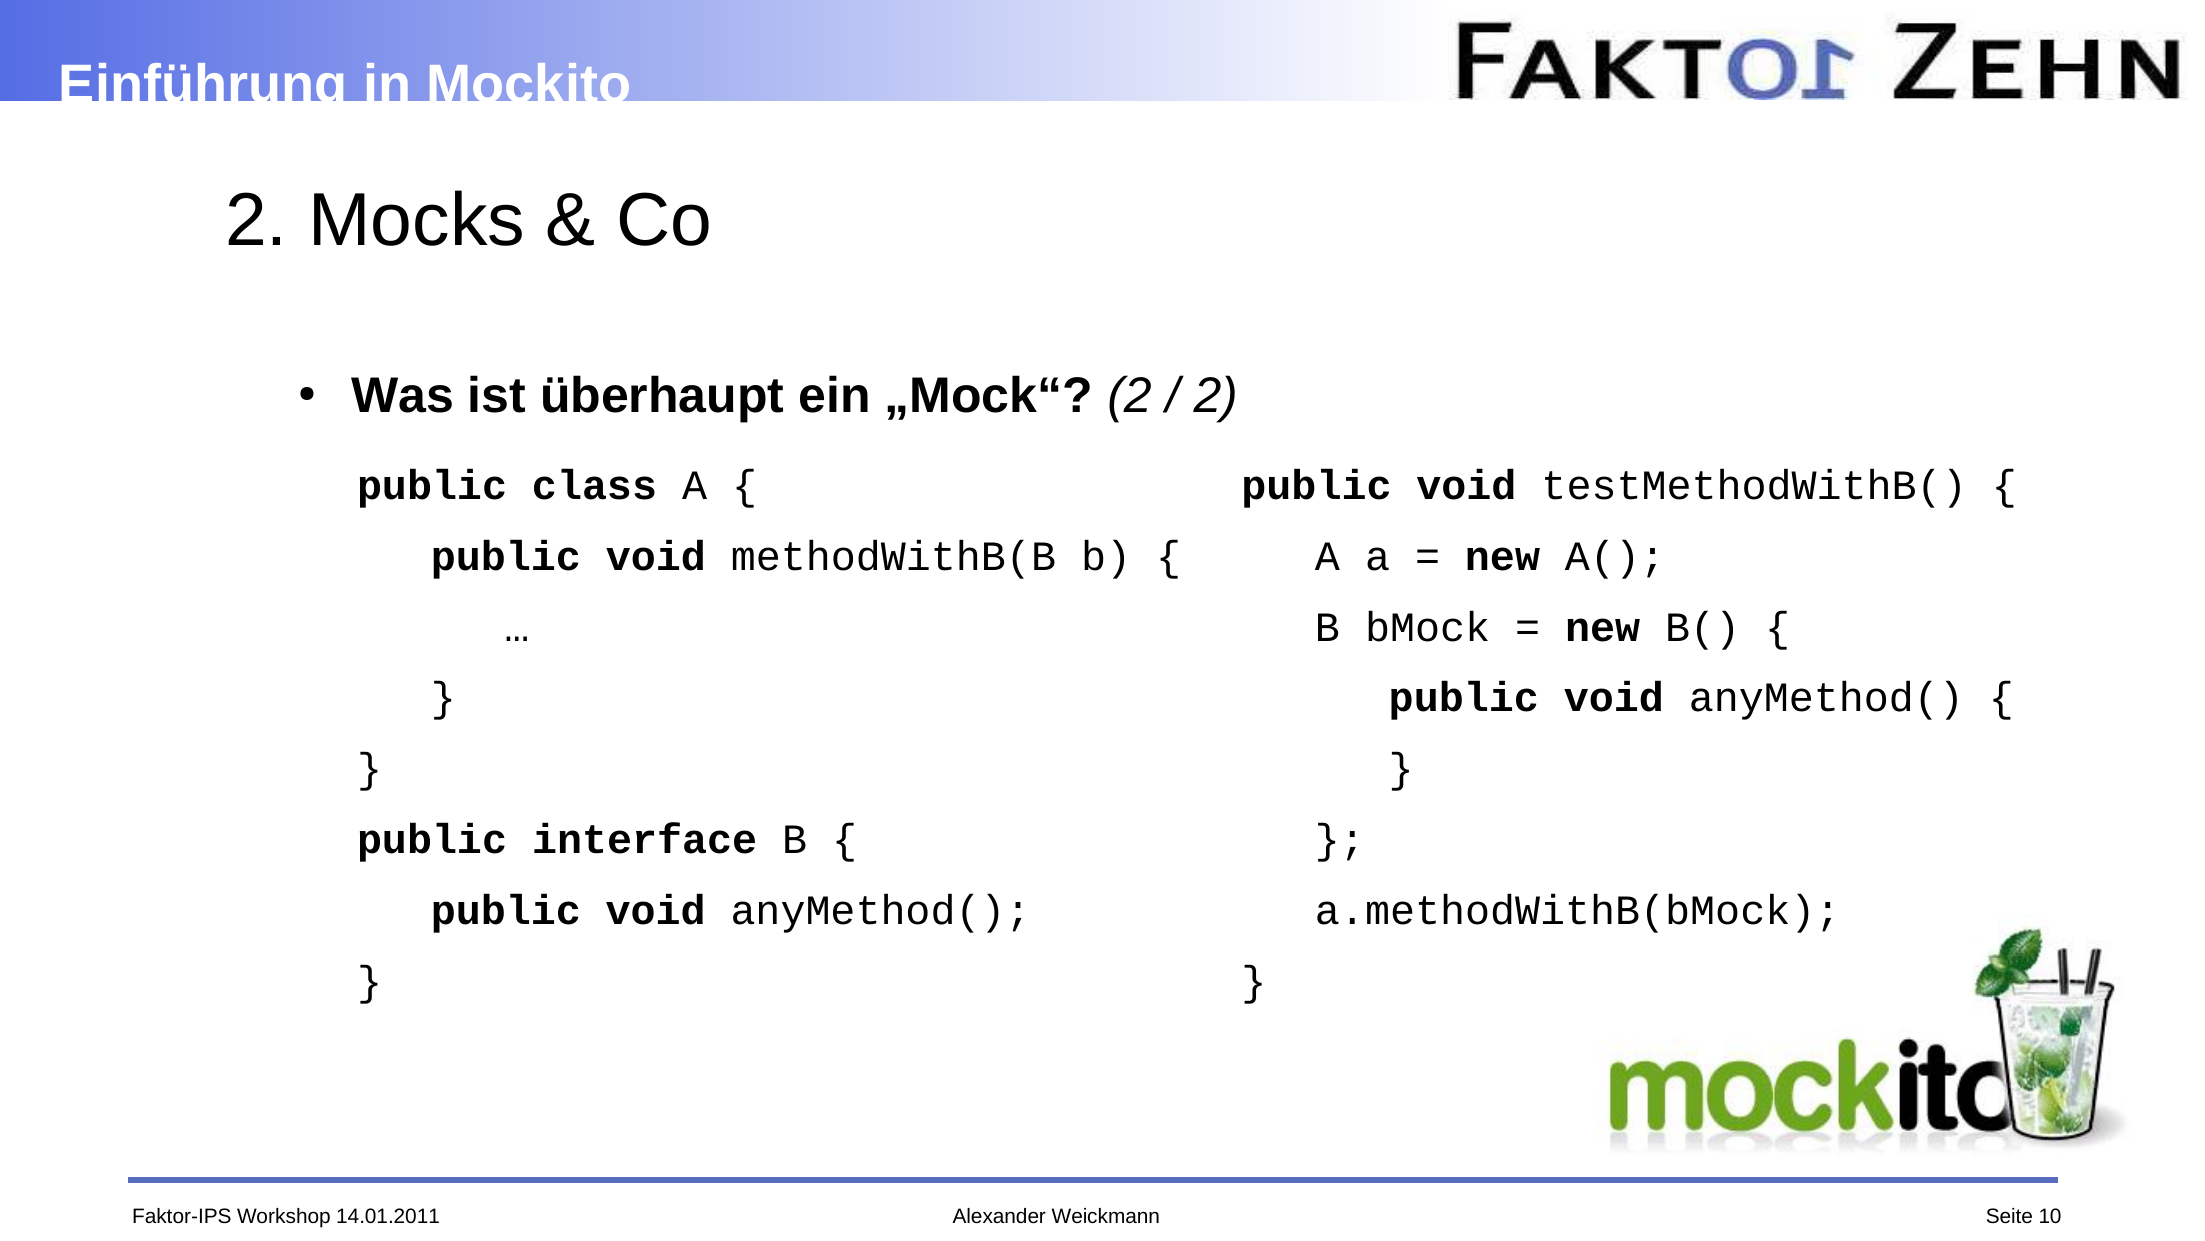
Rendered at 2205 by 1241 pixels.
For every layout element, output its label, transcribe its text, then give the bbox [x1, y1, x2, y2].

picture [1598, 914, 2141, 1167]
list Was ist überhaupt ein „Mock“? (2 / 2) public class A { public void testMethodWithB() { public void methodWithB(B b) { A a = new A(); … B bMock = new B() { } public void anyMethod() { } } public interface B { }; public void anyMethod(); a.methodWithB(bMock); } } [280, 339, 2036, 1108]
picture [1448, 7, 2191, 100]
title 2. Mocks & Co [225, 142, 1981, 296]
